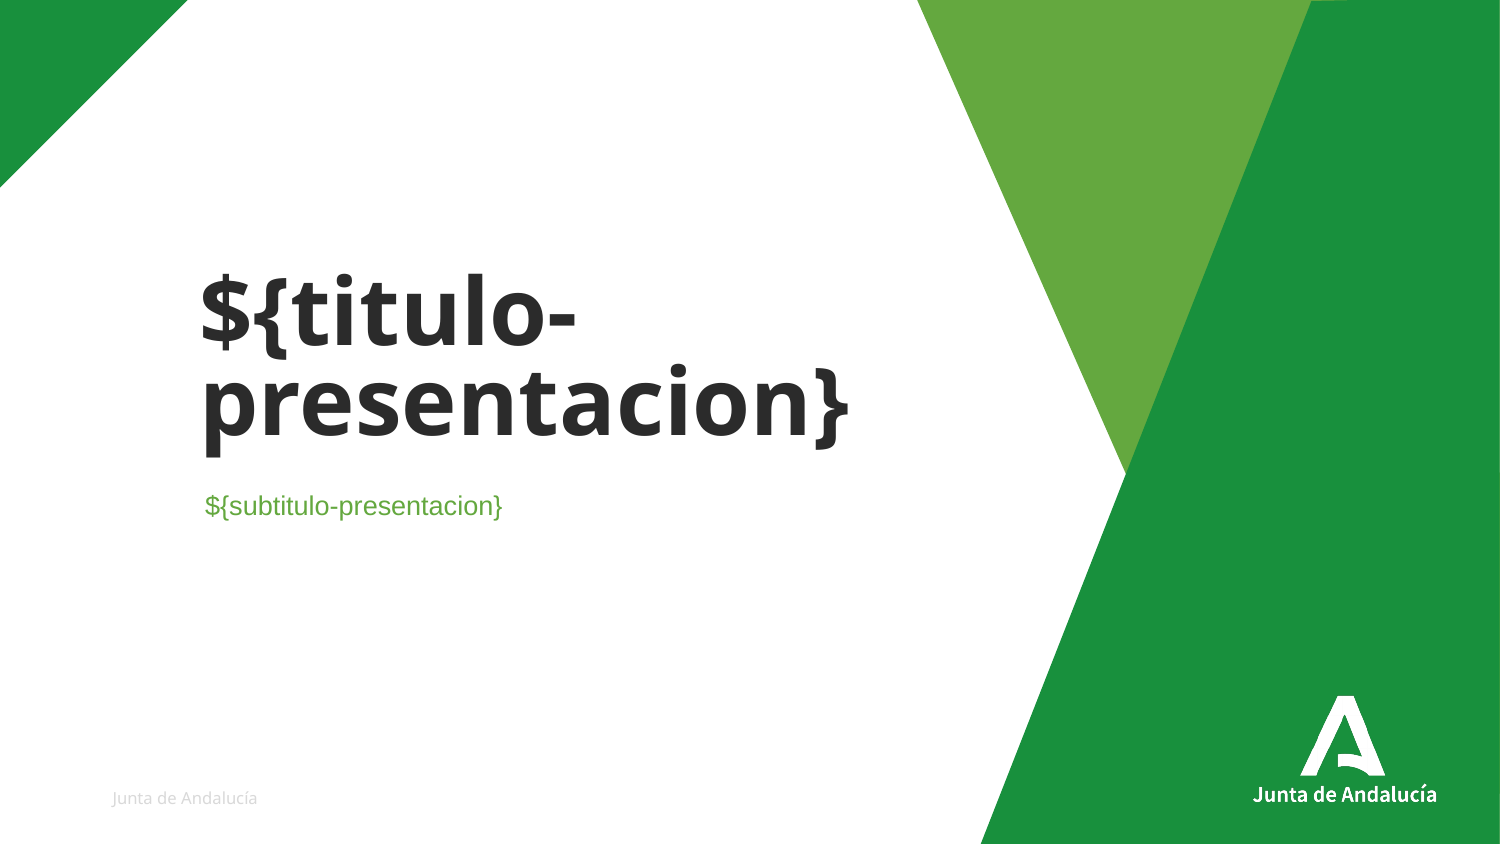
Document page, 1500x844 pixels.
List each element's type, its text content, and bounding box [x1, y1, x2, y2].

text_box ${titulo-presentacion} [188, 267, 1075, 480]
picture [1244, 650, 1441, 844]
text_box [0, 0, 188, 188]
text_box ${subtitulo-presentacion} [194, 479, 609, 547]
text_box [917, 0, 1500, 844]
